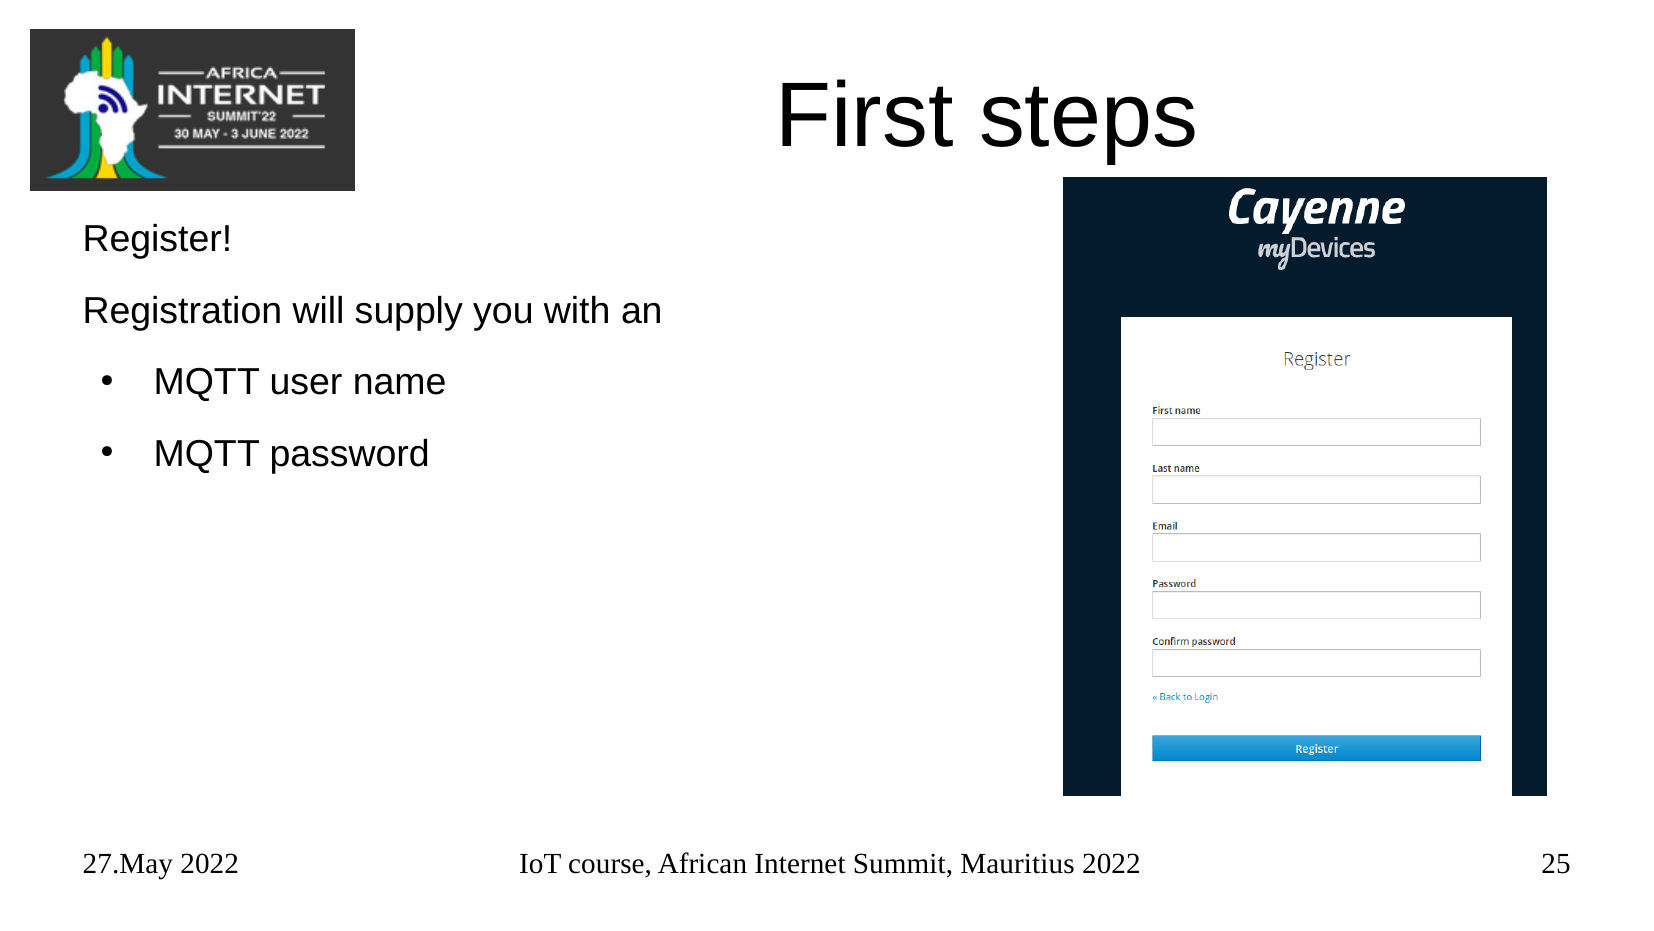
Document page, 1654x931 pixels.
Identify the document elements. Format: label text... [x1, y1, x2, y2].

picture [1063, 177, 1547, 796]
picture [30, 29, 355, 191]
title First steps [403, 37, 1571, 193]
list Register! Registration will supply you with an MQTT user name MQTT password [82, 217, 975, 758]
